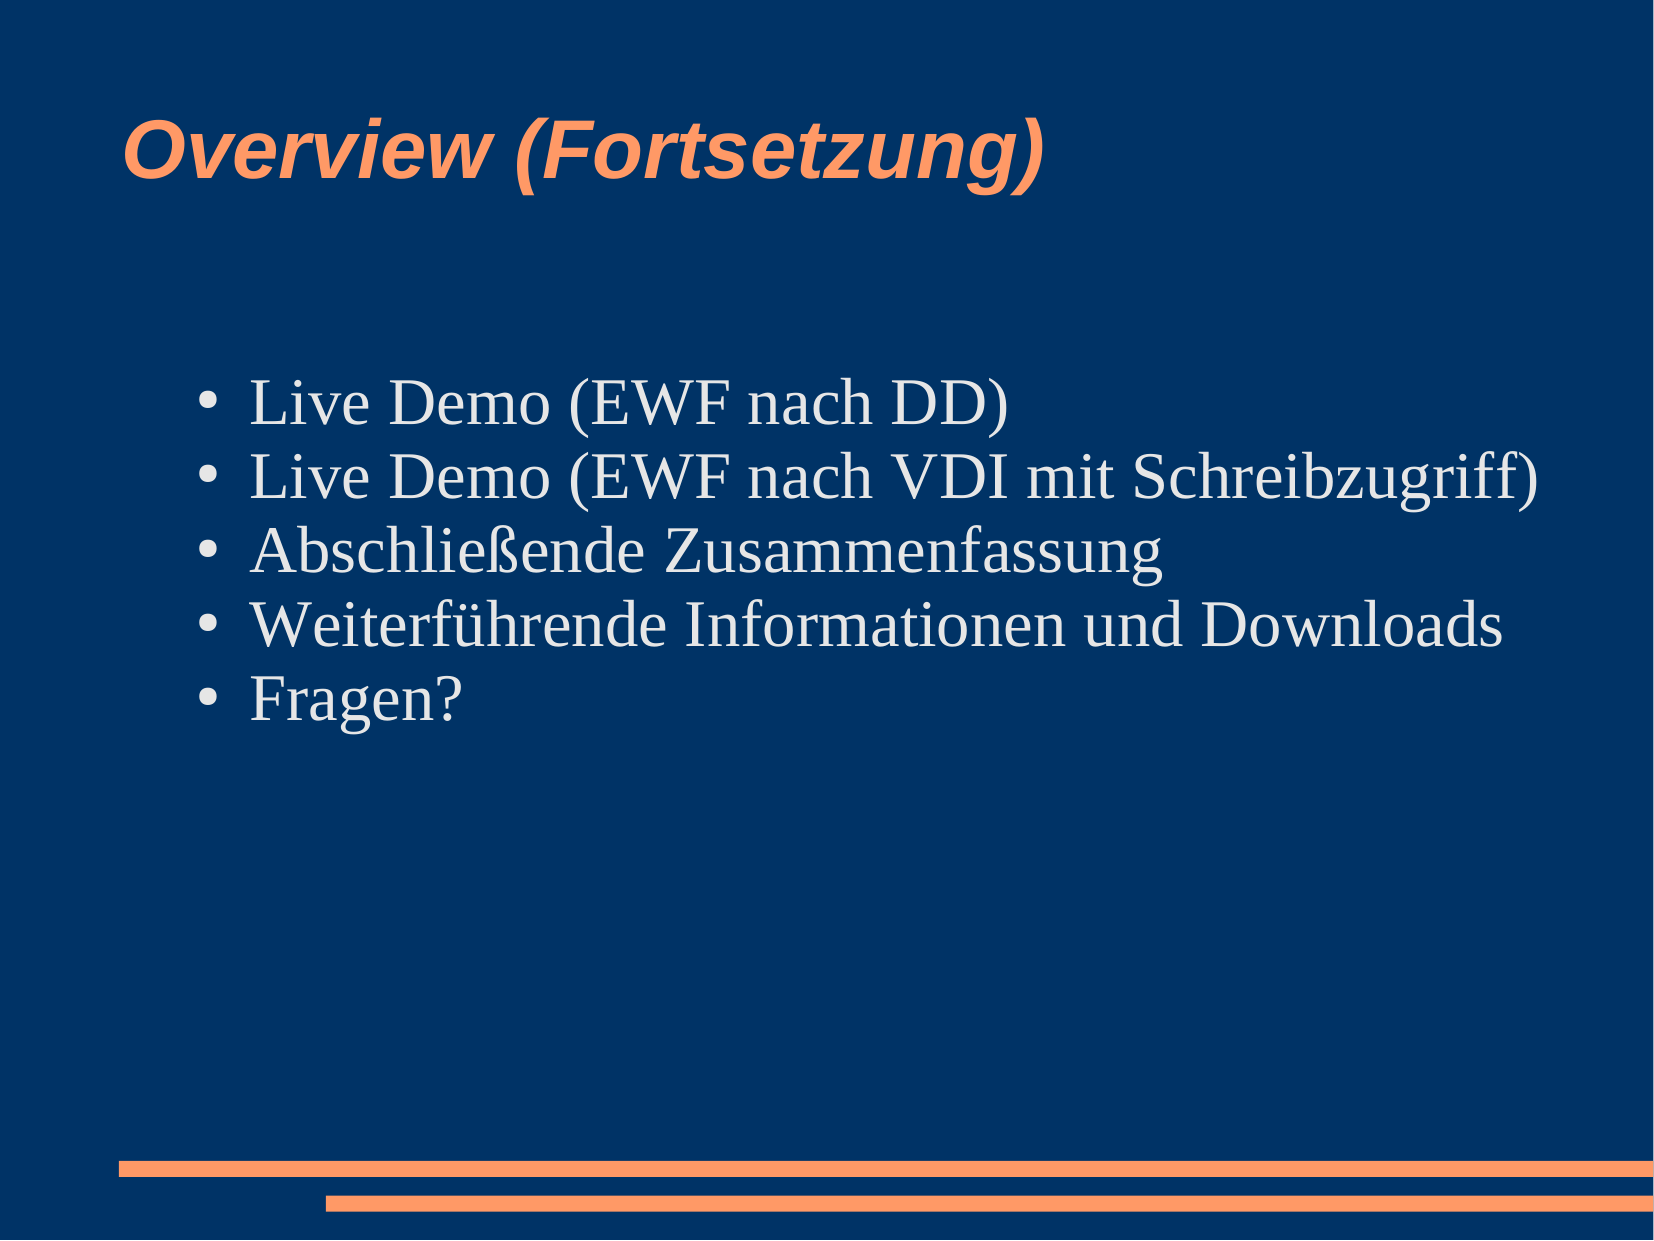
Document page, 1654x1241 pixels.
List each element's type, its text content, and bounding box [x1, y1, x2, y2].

list Live Demo (EWF nach DD) Live Demo (EWF nach VDI mit Schreibzugriff) Abschließende Zusammenfassung Weiterführende Informationen und Downloads Fragen? [178, 364, 1570, 1147]
title Overview (Fortsetzung) [121, 46, 1534, 254]
